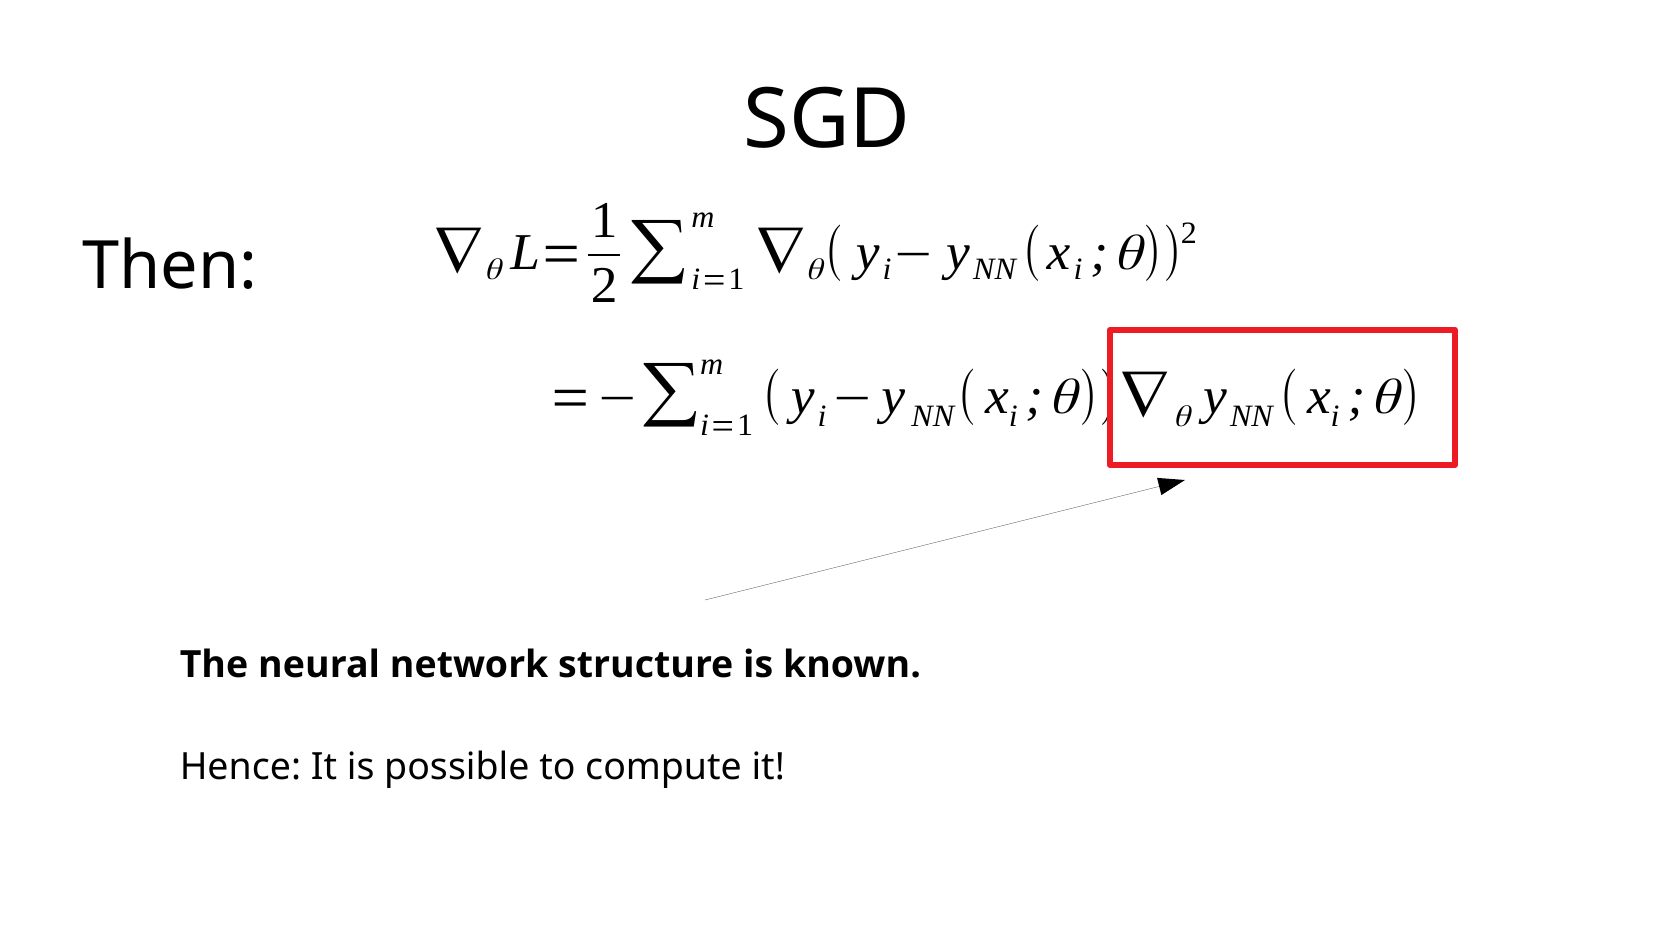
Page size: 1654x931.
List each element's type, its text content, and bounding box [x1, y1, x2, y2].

title SGD [82, 37, 1571, 193]
chart [535, 345, 1107, 443]
chart [420, 191, 1209, 316]
text_box The neural network structure is known. Hence: It is possible to compute it! [165, 630, 871, 813]
list Then: [82, 217, 1571, 811]
chart [1113, 345, 1433, 443]
